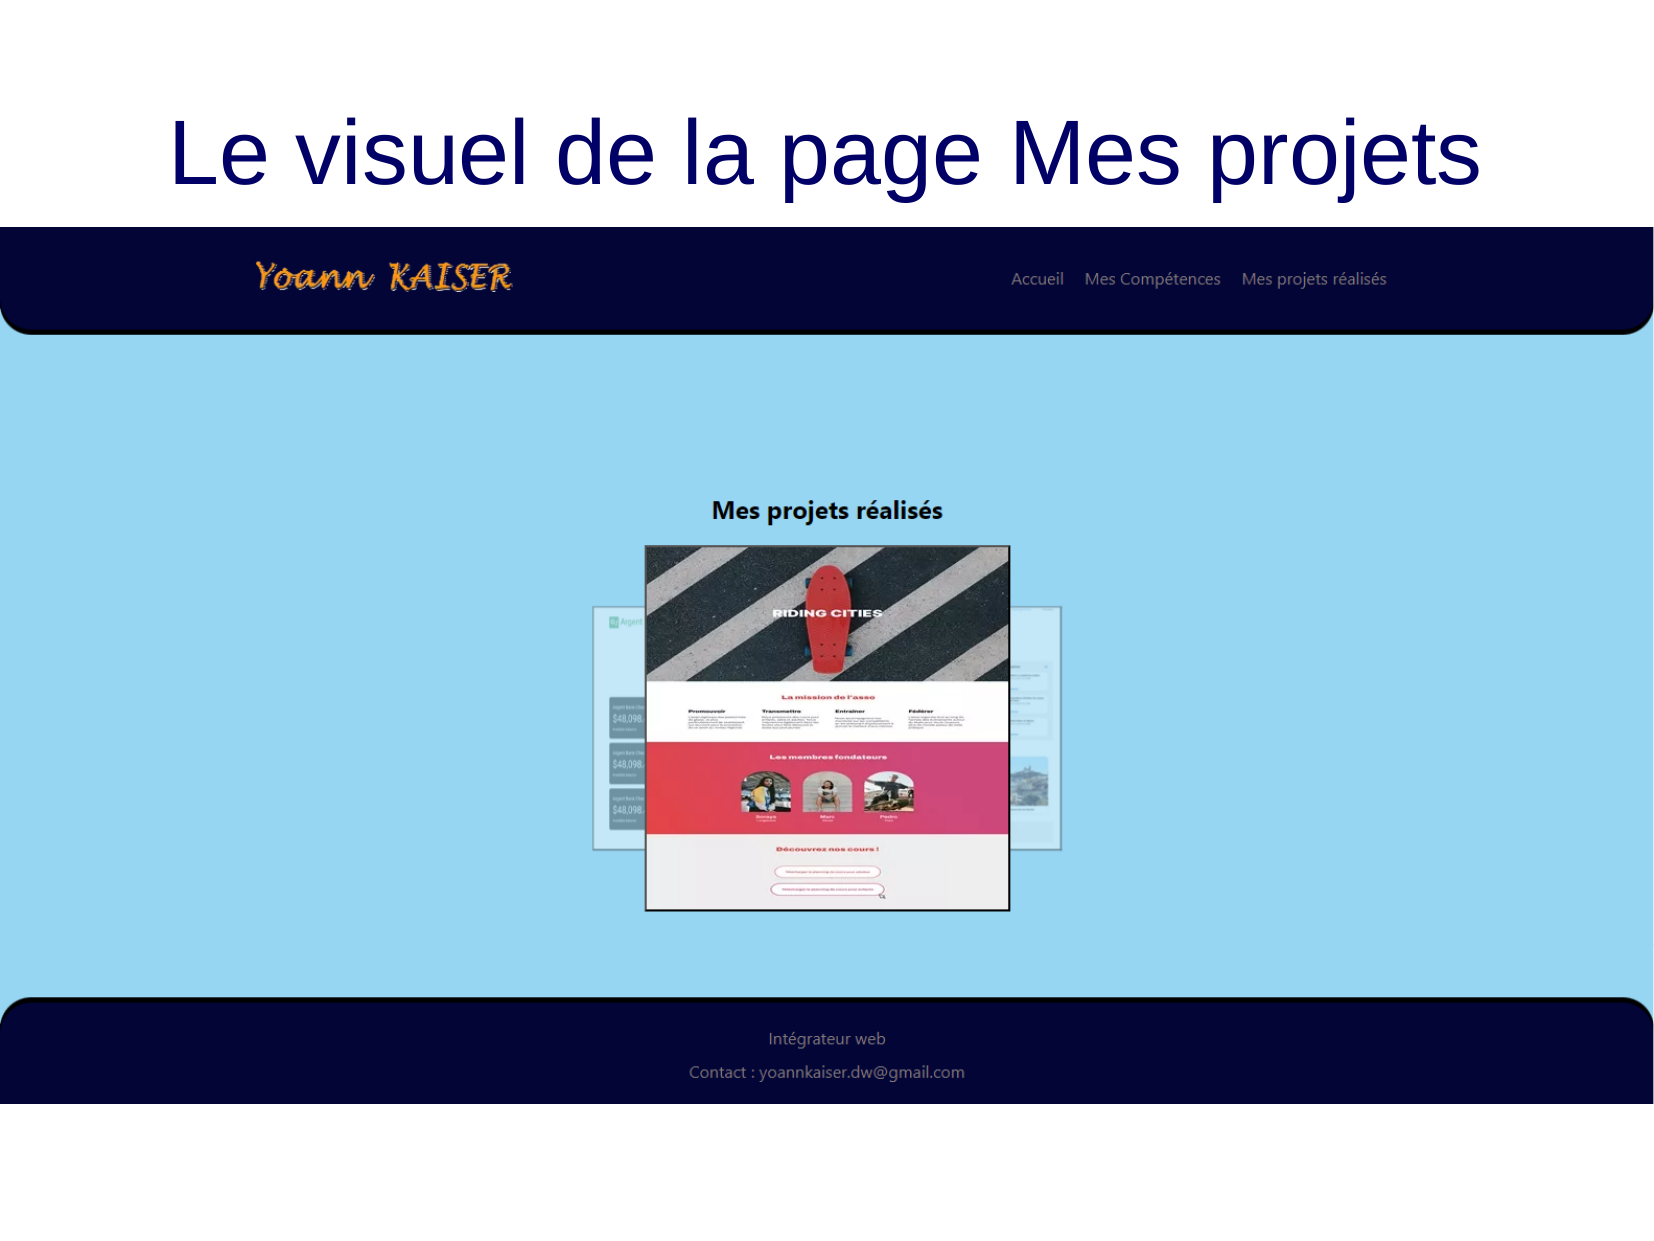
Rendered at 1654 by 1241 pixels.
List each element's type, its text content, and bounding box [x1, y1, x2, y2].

title Le visuel de la page Mes projets [82, 49, 1571, 227]
picture [0, 227, 1654, 1104]
